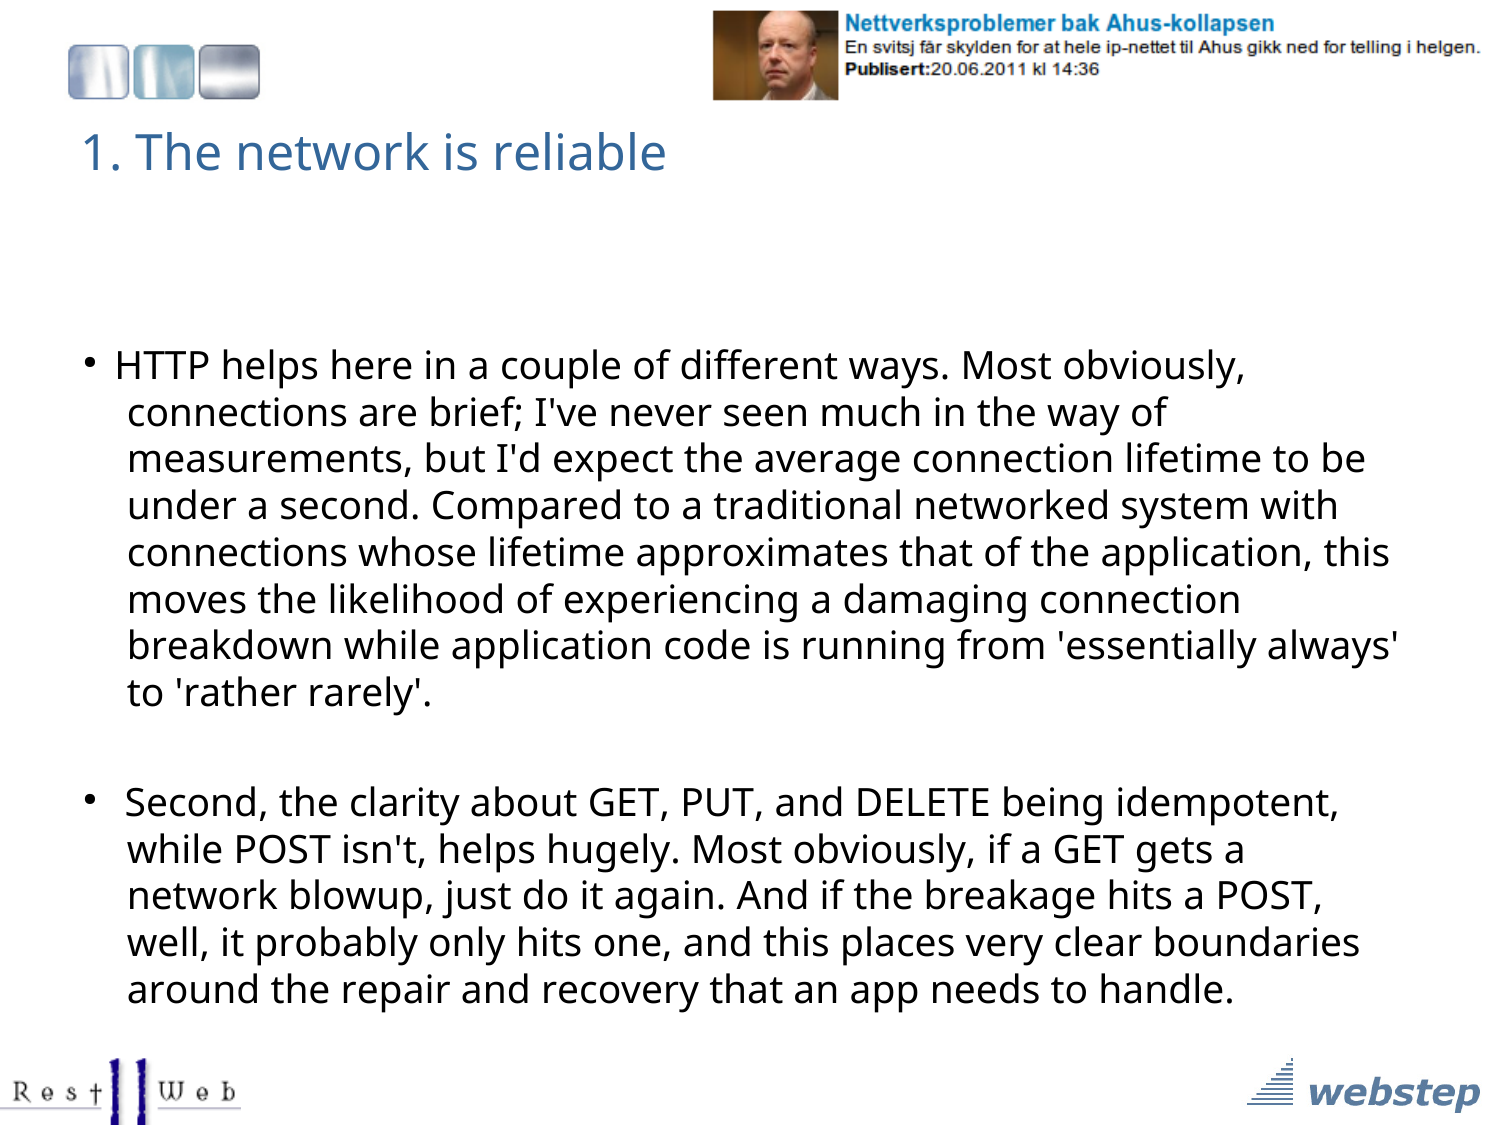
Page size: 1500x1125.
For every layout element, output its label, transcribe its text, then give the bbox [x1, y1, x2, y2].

list HTTP helps here in a couple of different ways. Most obviously, connections are brief; I've never seen much in the way of measurements, but I'd expect the average connection lifetime to be under a second. Compared to a traditional networked system with connections whose lifetime approximates that of the application, this moves the likelihood of experiencing a damaging connection breakdown while application code is running from 'essentially always' to 'rather rarely'. Second, the clarity about GET, PUT, and DELETE being idempotent, while POST isn't, helps hugely. Most obviously, if a GET gets a network blowup, just do it again. And if the breakage hits a POST, well, it probably only hits one, and this places very clear boundaries around the repair and recovery that an app needs to handle. [74, 277, 1423, 1020]
picture [64, 42, 266, 104]
picture [704, 0, 1500, 113]
picture [0, 1057, 241, 1125]
title 1. The network is reliable [72, 73, 1423, 228]
picture [1234, 1047, 1495, 1118]
